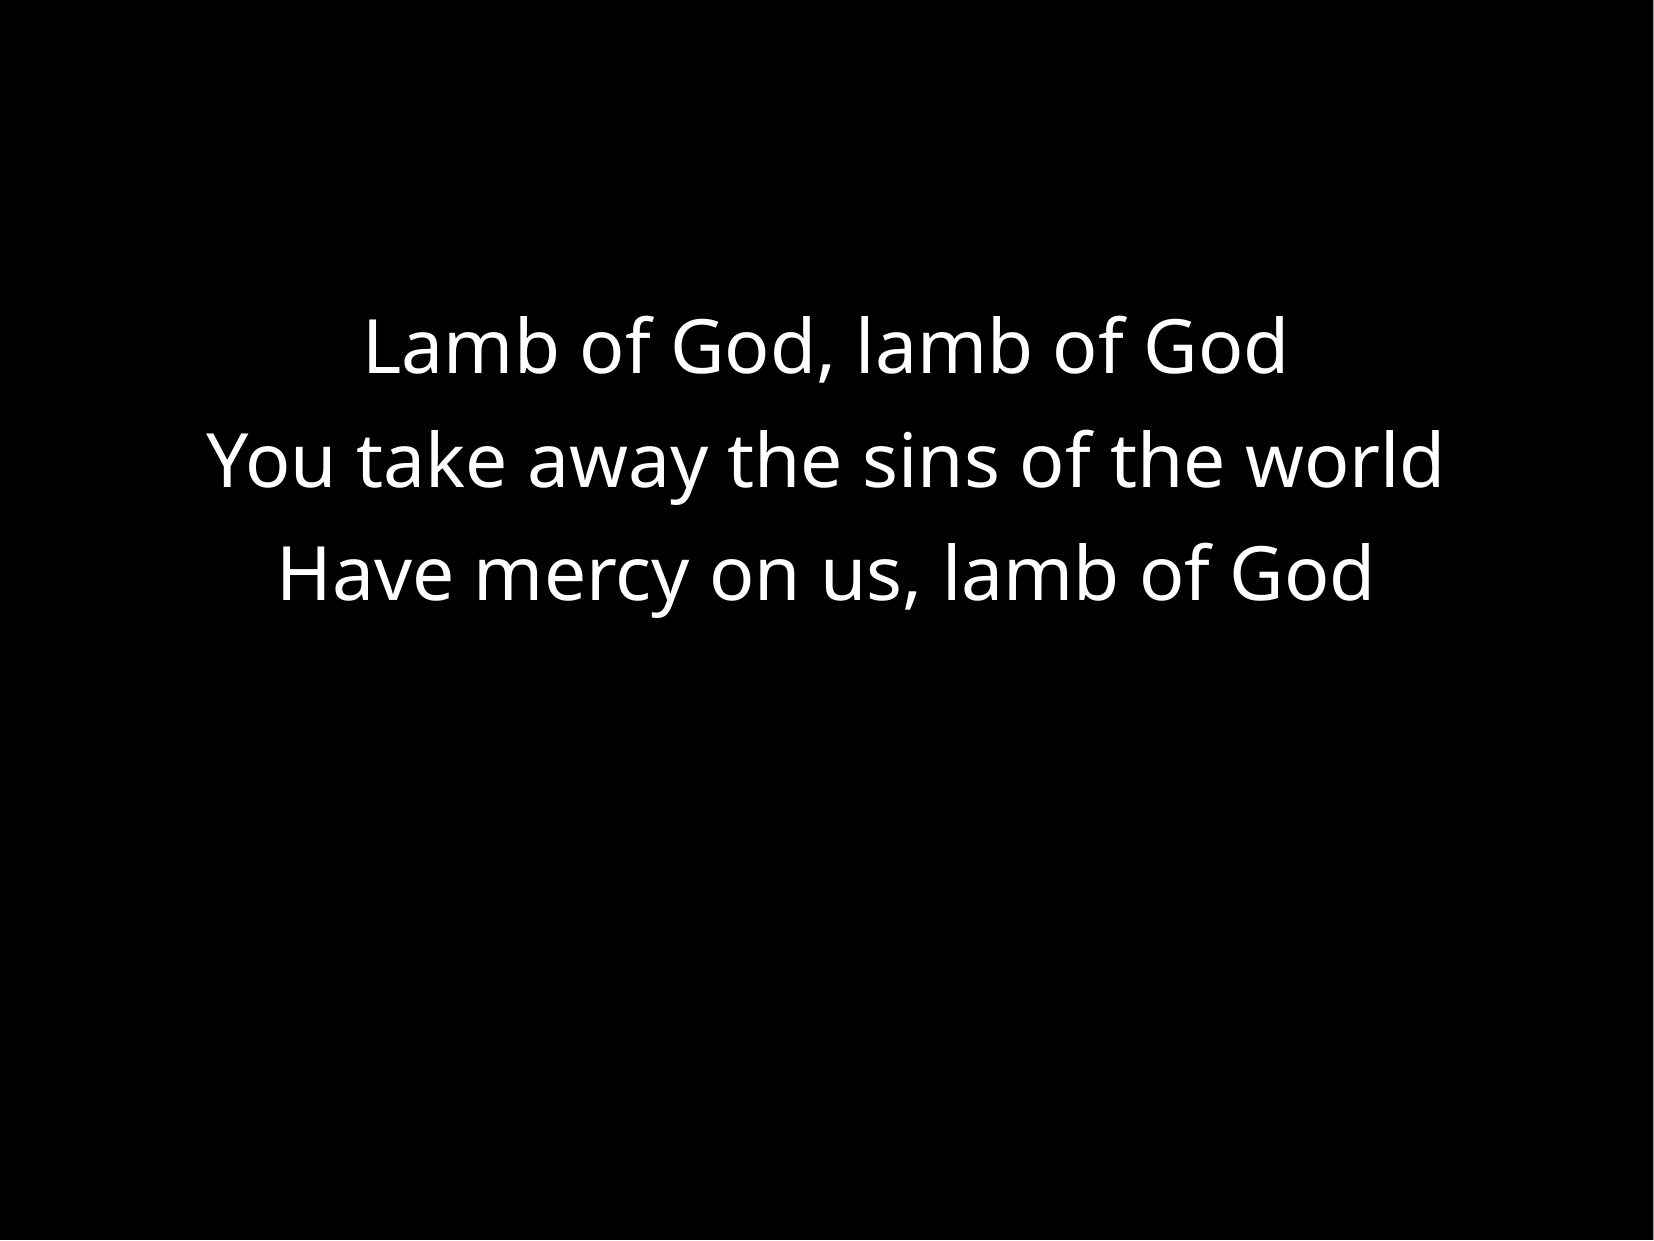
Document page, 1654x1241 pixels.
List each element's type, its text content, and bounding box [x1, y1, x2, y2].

list Lamb of God, lamb of God You take away the sins of the world Have mercy on us, lamb of God [0, 307, 1654, 1027]
